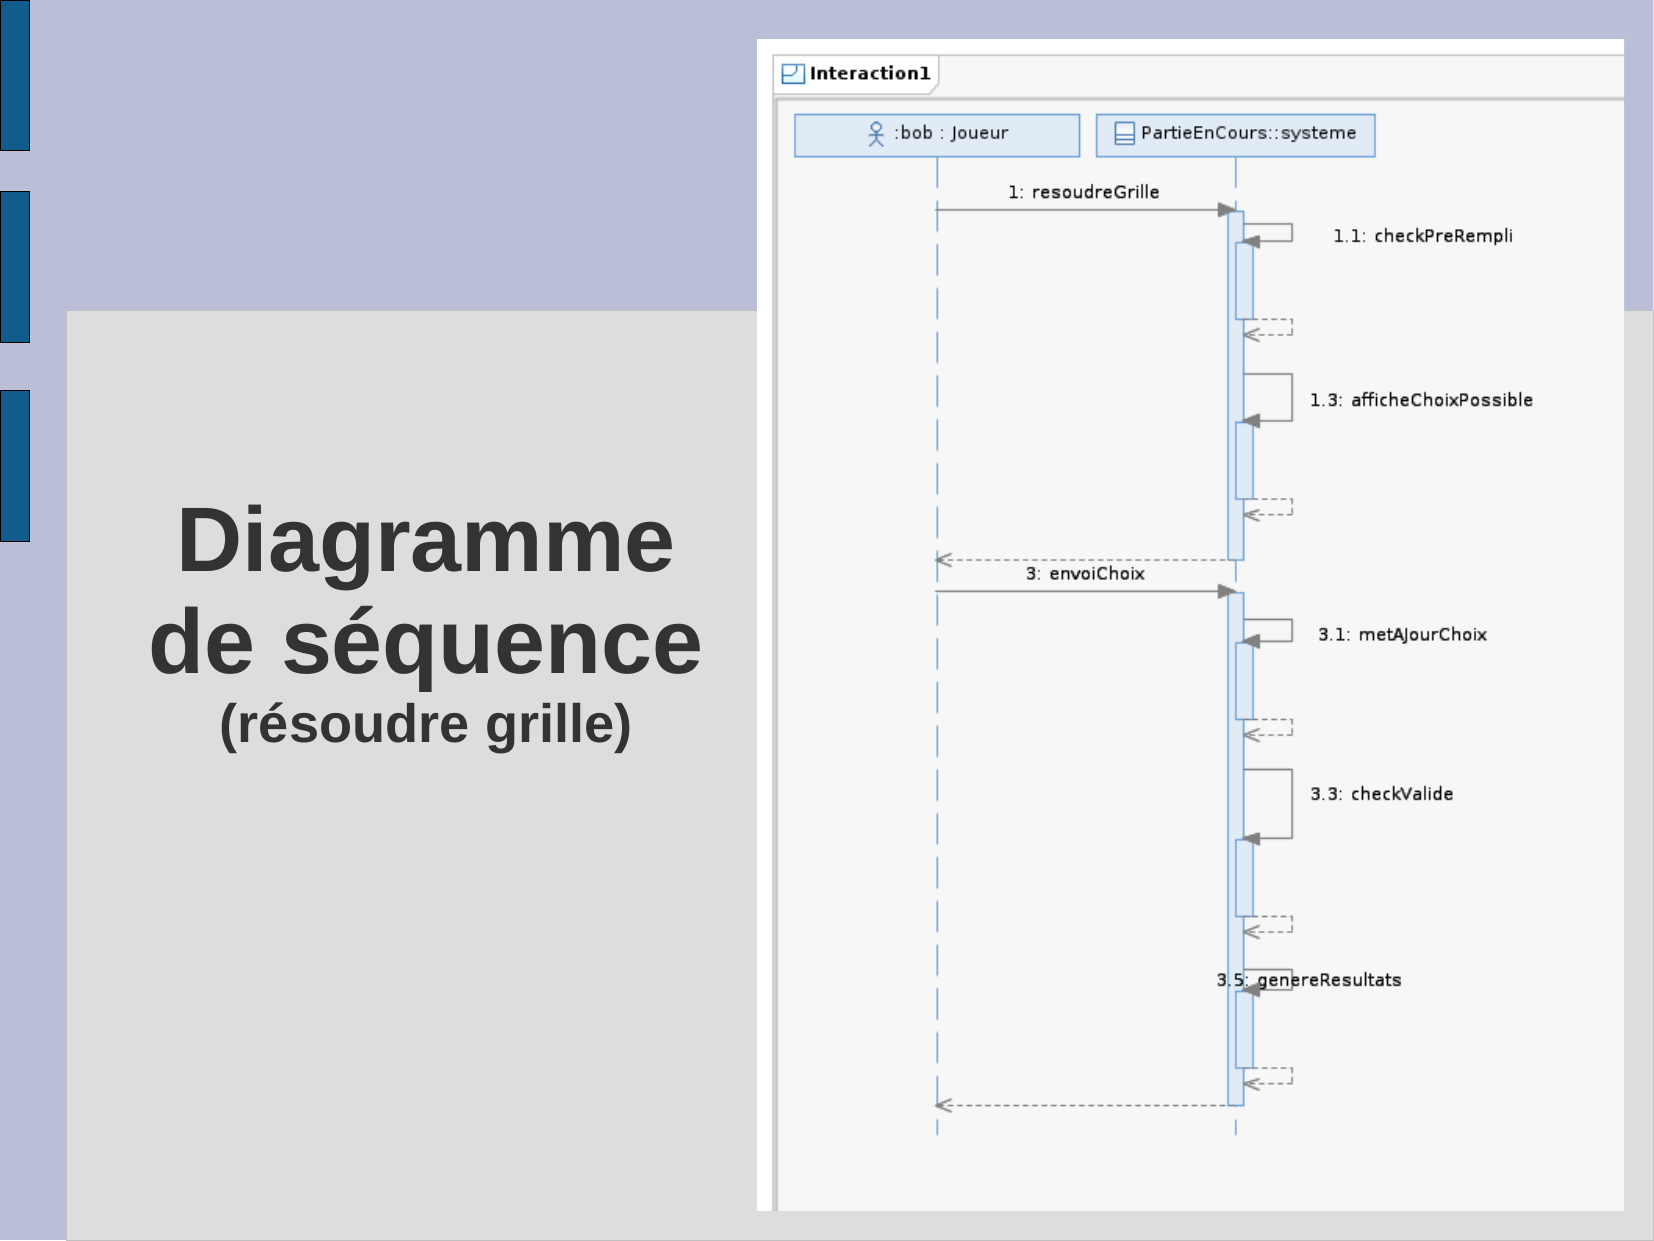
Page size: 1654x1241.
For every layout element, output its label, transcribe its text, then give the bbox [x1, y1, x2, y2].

title Diagramme de séquence (résoudre grille) [118, 150, 735, 1093]
picture [757, 39, 1625, 1211]
